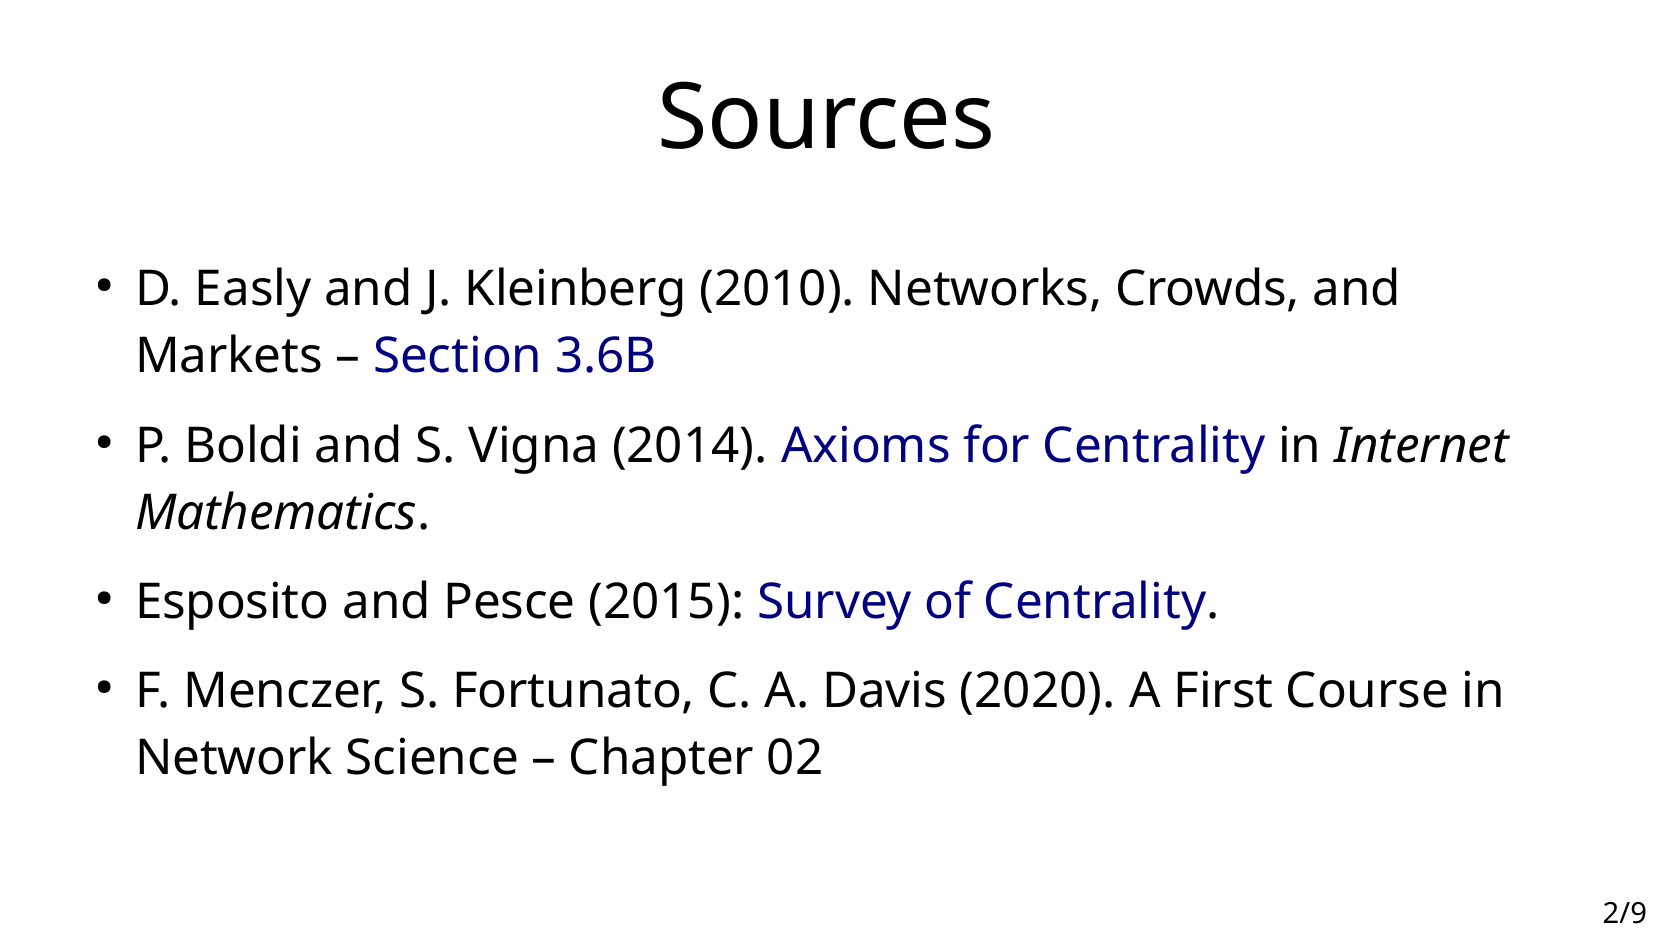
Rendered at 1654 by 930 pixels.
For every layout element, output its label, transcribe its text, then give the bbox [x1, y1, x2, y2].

title Sources [82, 1, 1571, 225]
list D. Easly and J. Kleinberg (2010). Networks, Crowds, and Markets – Section 3.6B P. Boldi and S. Vigna (2014). Axioms for Centrality in Internet Mathematics. Esposito and Pesce (2015): Survey of Centrality. F. Menczer, S. Fortunato, C. A. Davis (2020). A First Course in Network Science – Chapter 02 [82, 252, 1571, 793]
